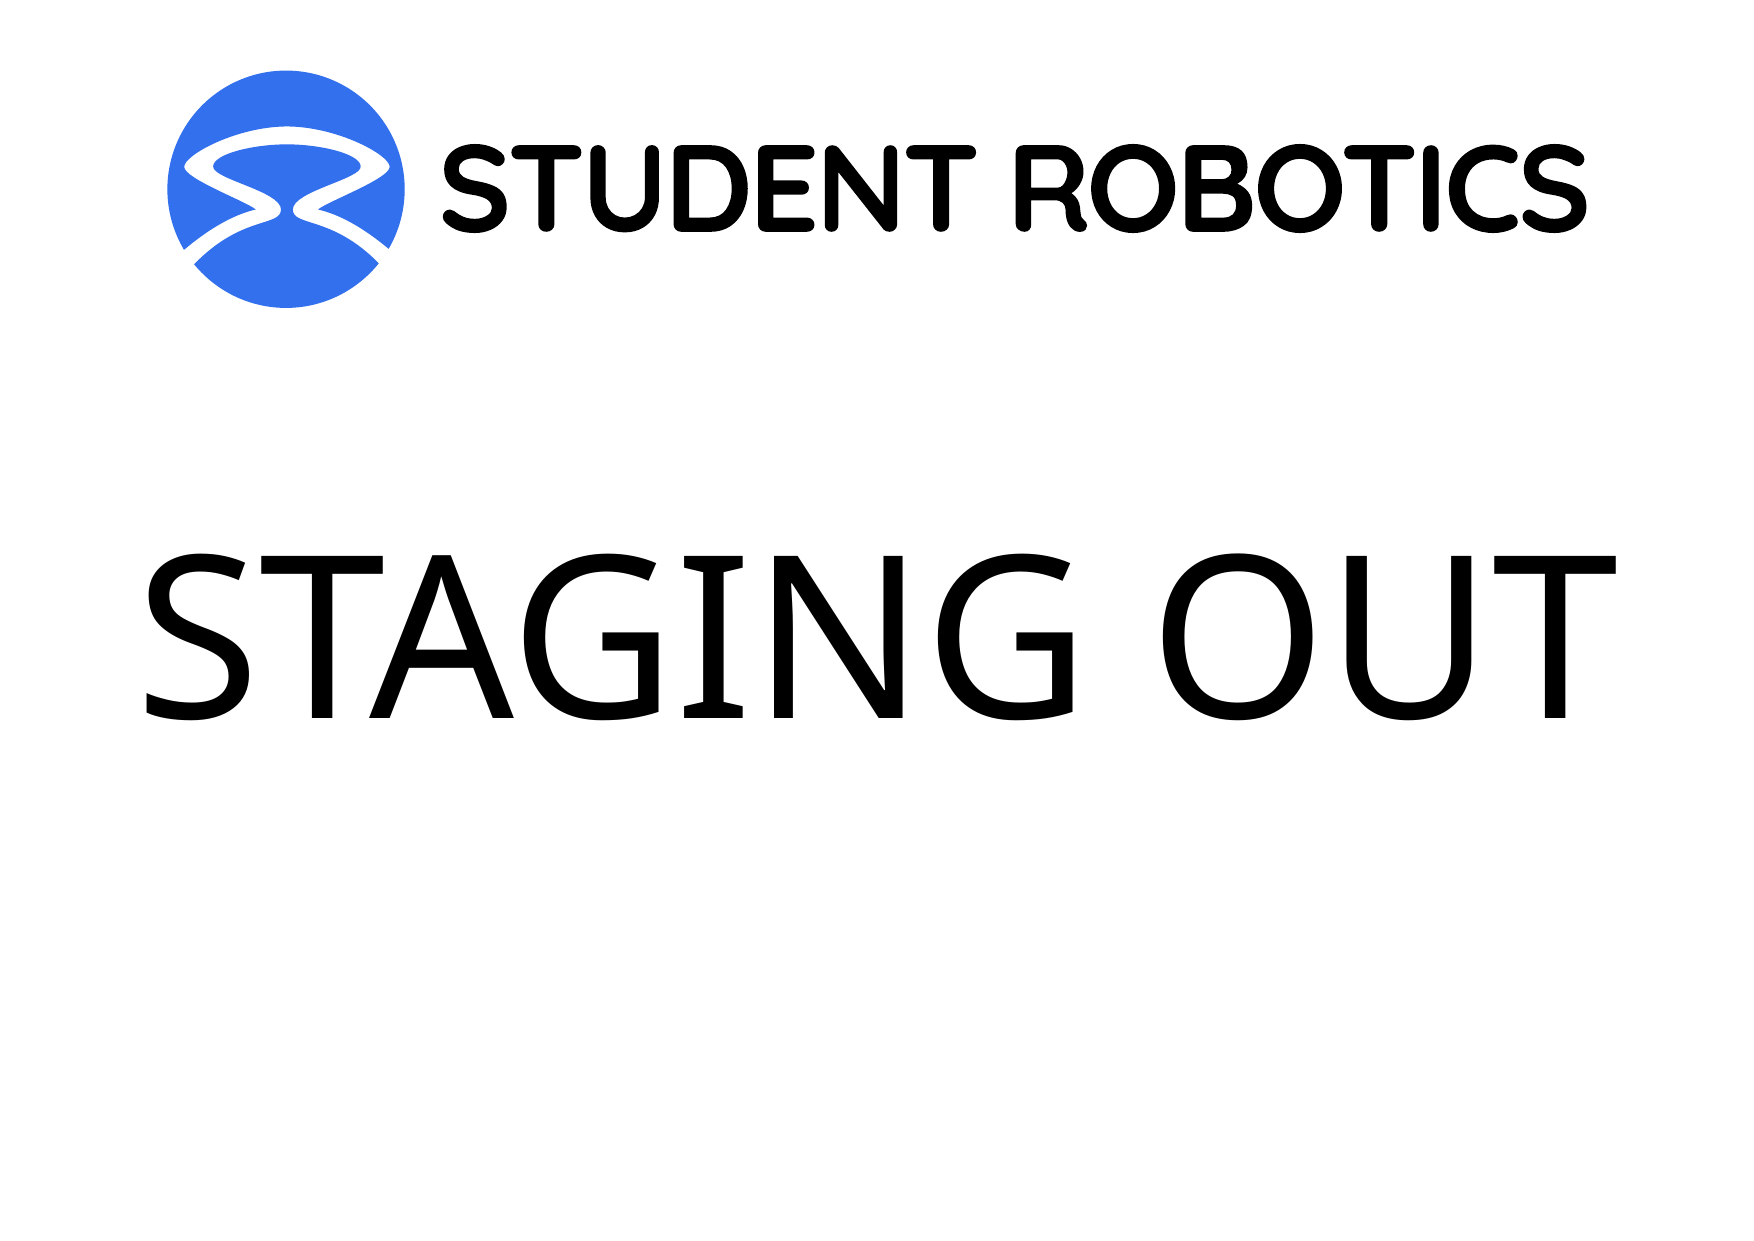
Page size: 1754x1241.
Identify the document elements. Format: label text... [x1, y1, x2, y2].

list STAGING OUT [119, 514, 1635, 1024]
